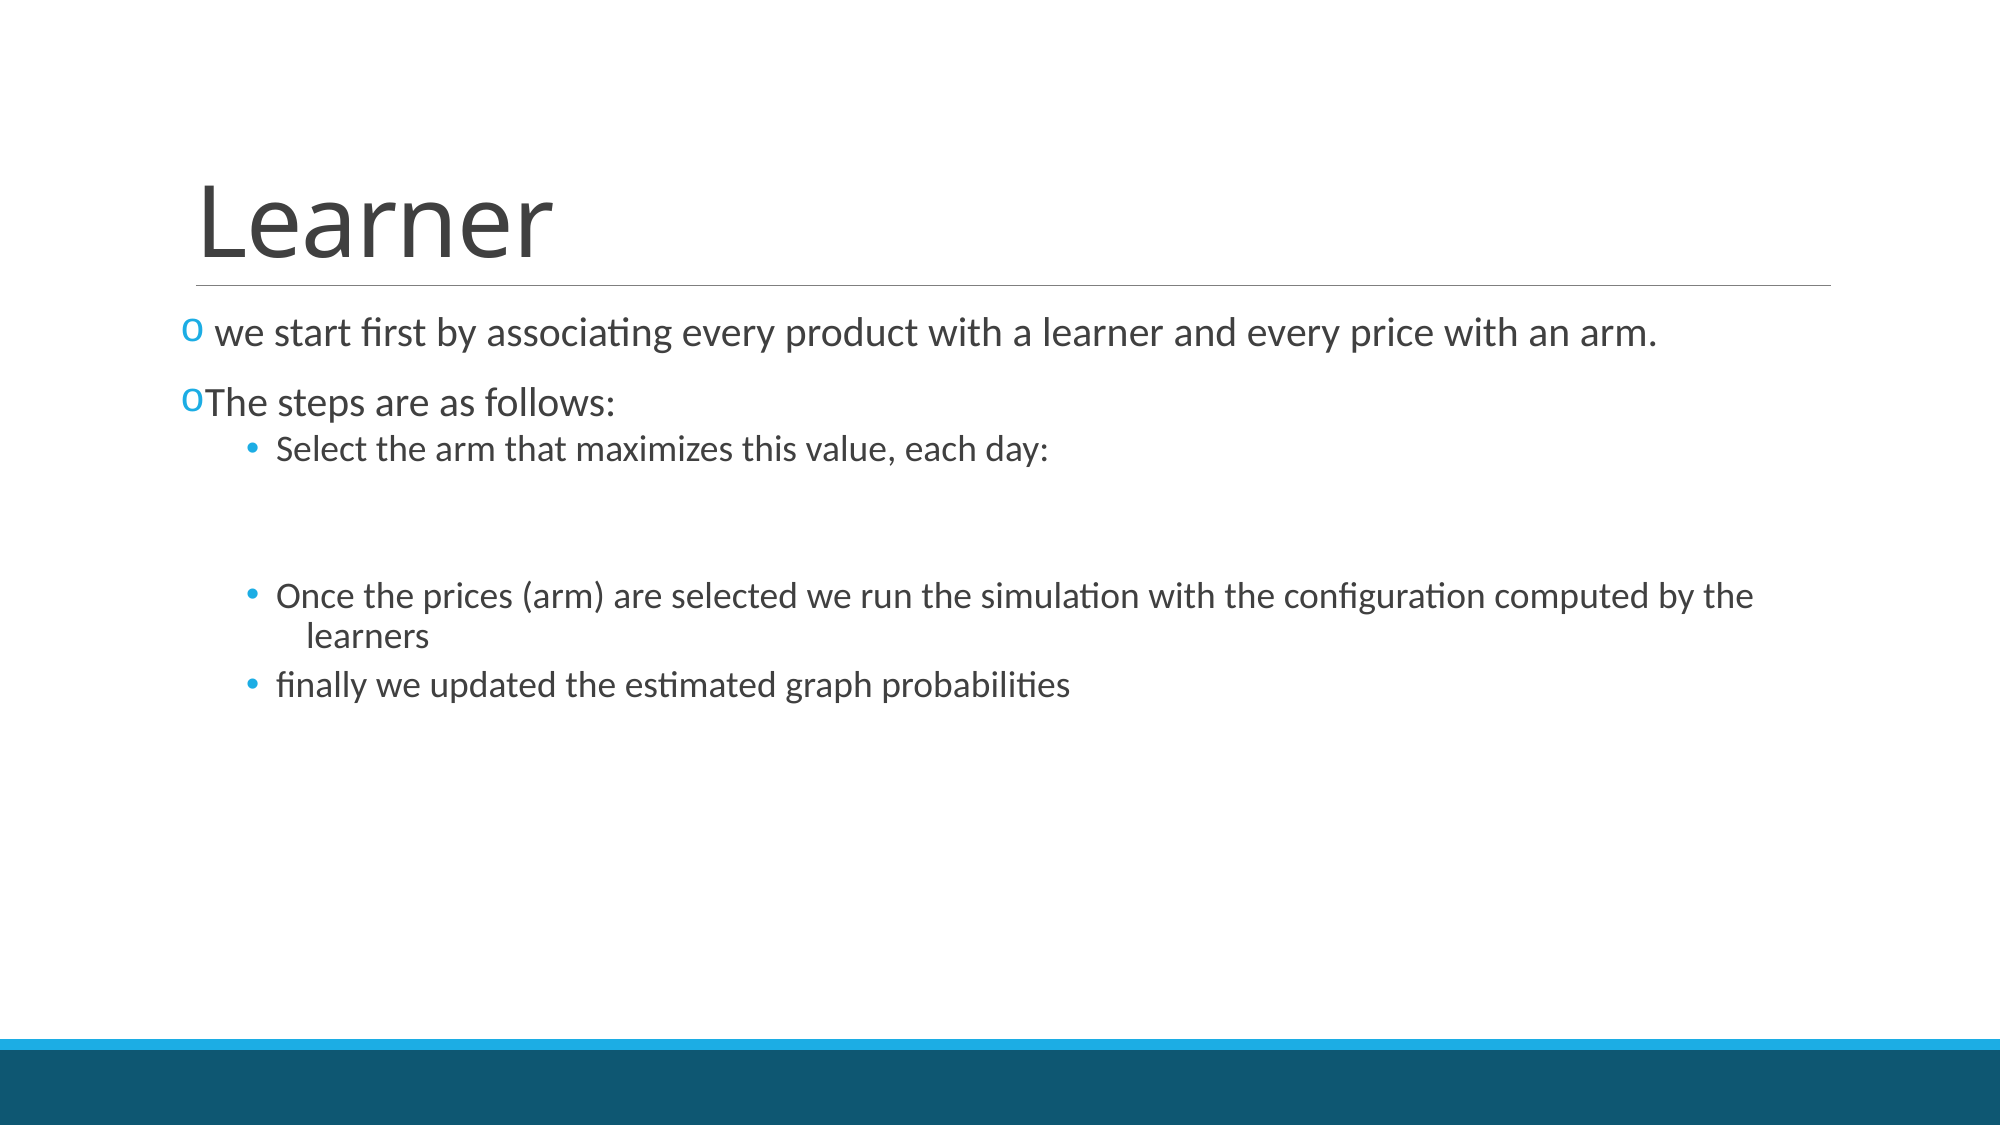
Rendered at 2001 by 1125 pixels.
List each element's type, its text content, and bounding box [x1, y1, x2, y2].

list we start first by associating every product with a learner and every price with an arm. The steps are as follows: Select the arm that maximizes this value, each day: Once the prices (arm) are selected we run the simulation with the configuration computed by the learners finally we updated the estimated graph probabilities [180, 302, 1831, 963]
title Learner [180, 47, 1831, 286]
